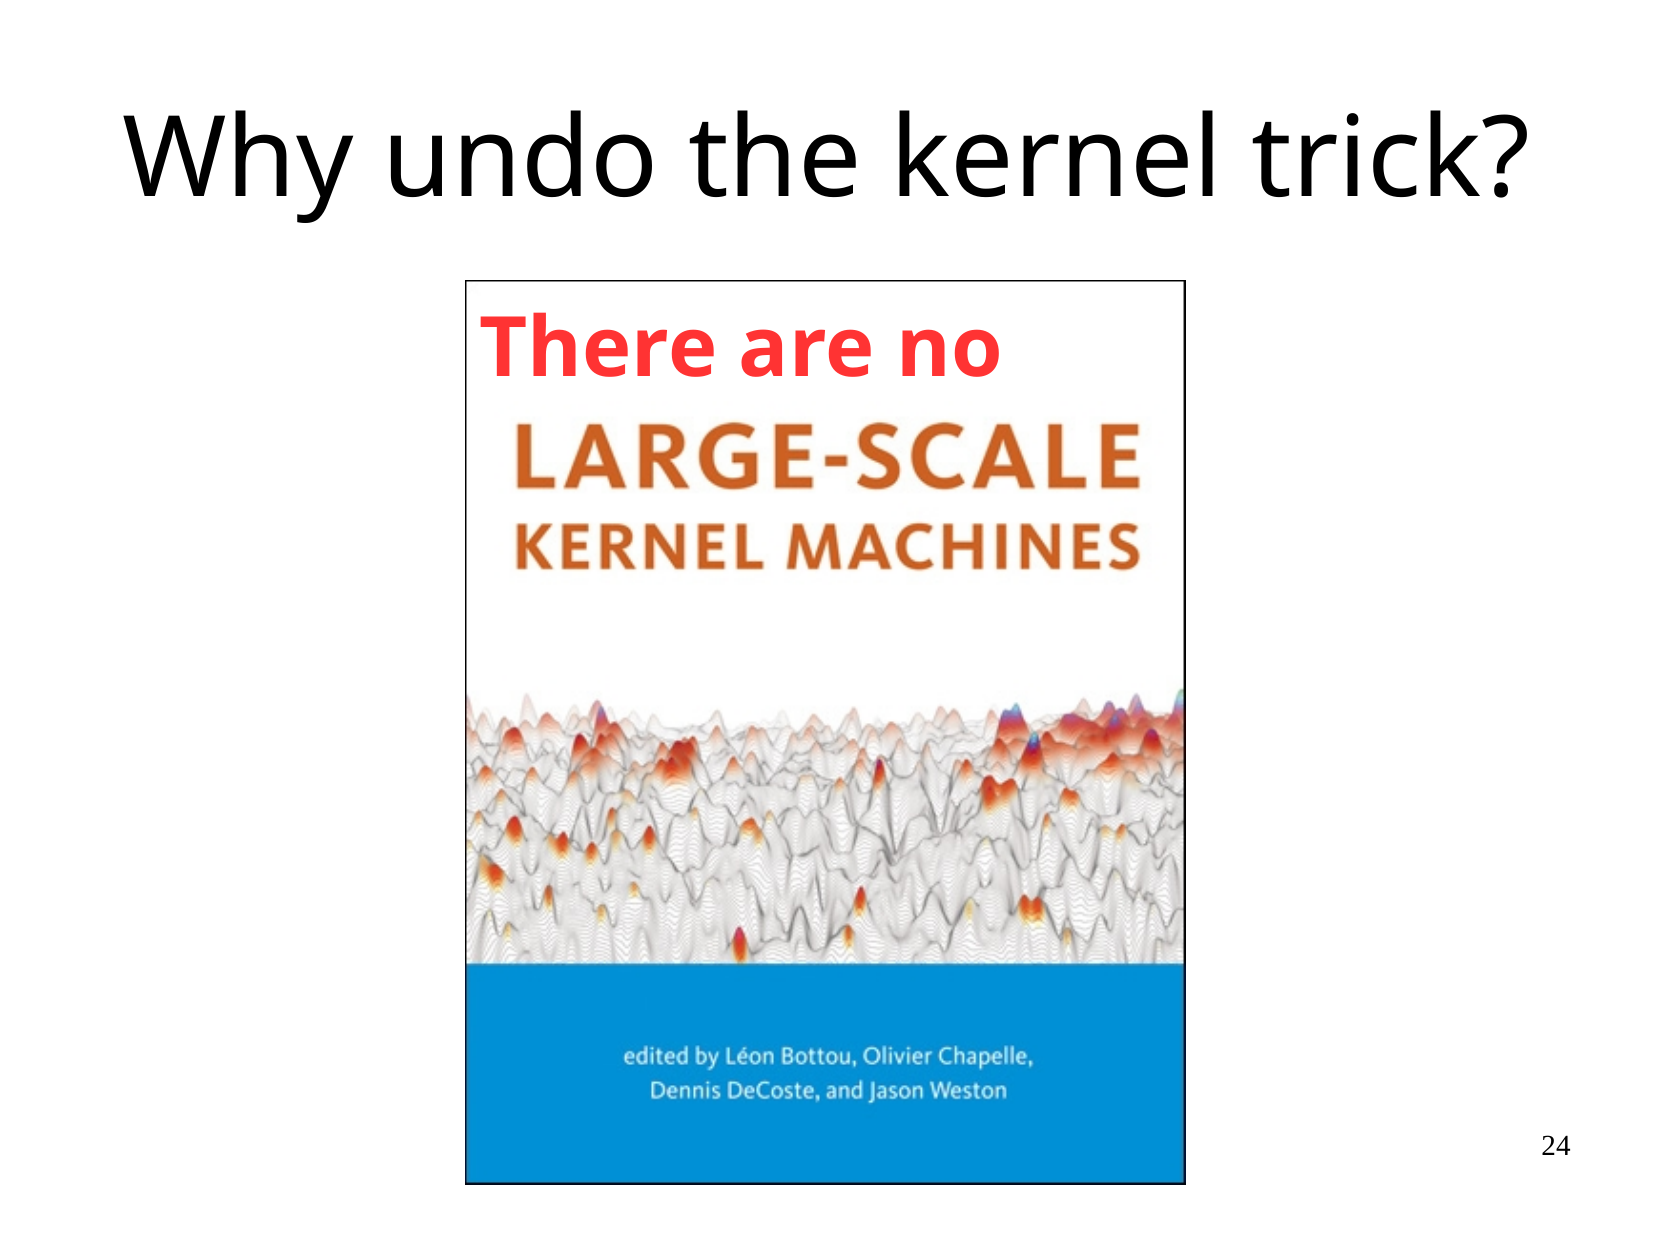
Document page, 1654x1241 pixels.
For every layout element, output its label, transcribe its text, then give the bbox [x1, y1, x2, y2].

text_box There are no [465, 280, 1246, 428]
title Why undo the kernel trick? [82, 49, 1571, 257]
picture [465, 428, 1186, 1186]
